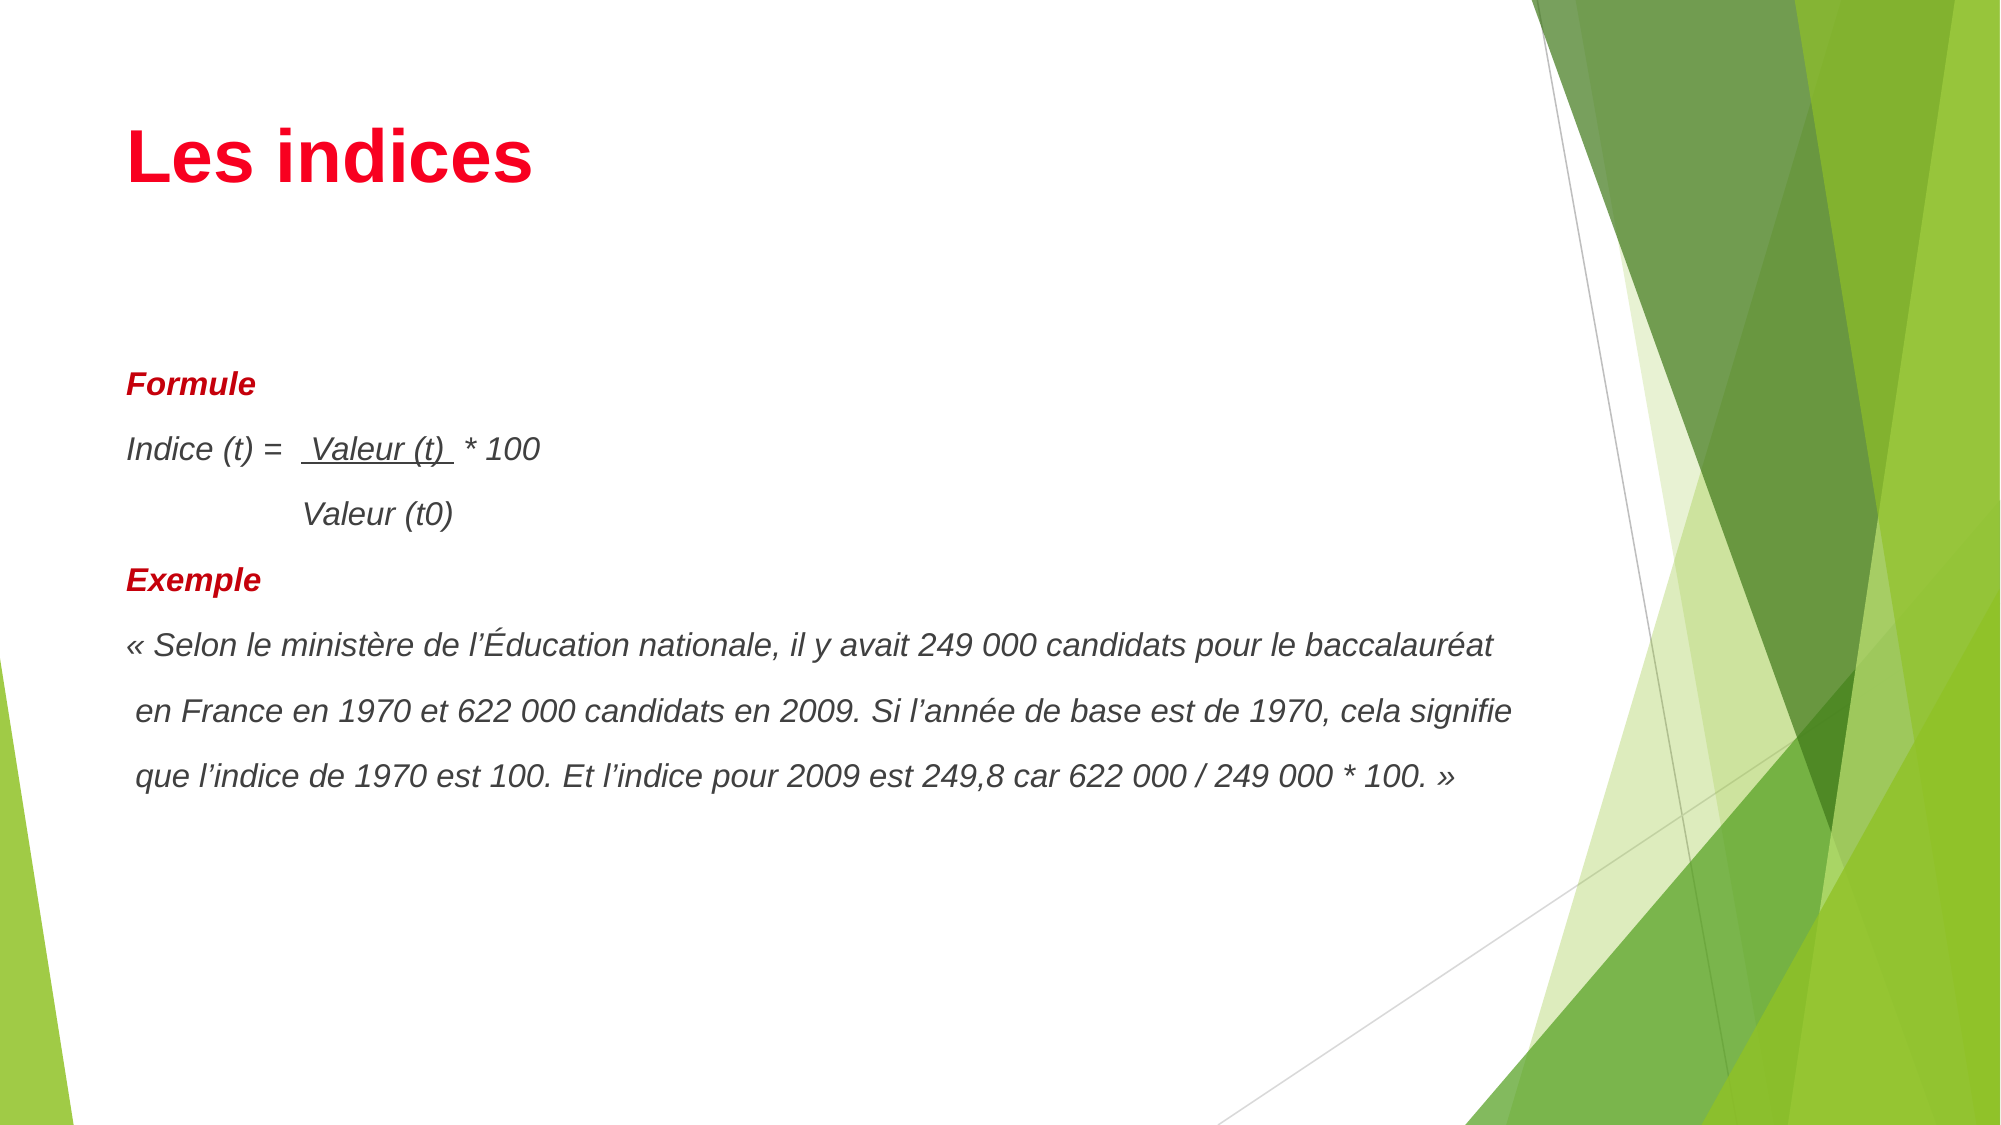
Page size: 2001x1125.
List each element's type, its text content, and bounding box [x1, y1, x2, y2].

title Les indices [111, 99, 1522, 235]
list Formule Indice (t) = Valeur (t) * 100 Valeur (t0) Exemple « Selon le ministère de l’Éducation nationale, il y avait 249 000 candidats pour le baccalauréat en France en 1970 et 622 000 candidats en 2009. Si l’année de base est de 1970, cela signifie que l’indice de 1970 est 100. Et l’indice pour 2009 est 249,8 car 622 000 / 249 000 * 100. » [111, 354, 1560, 839]
